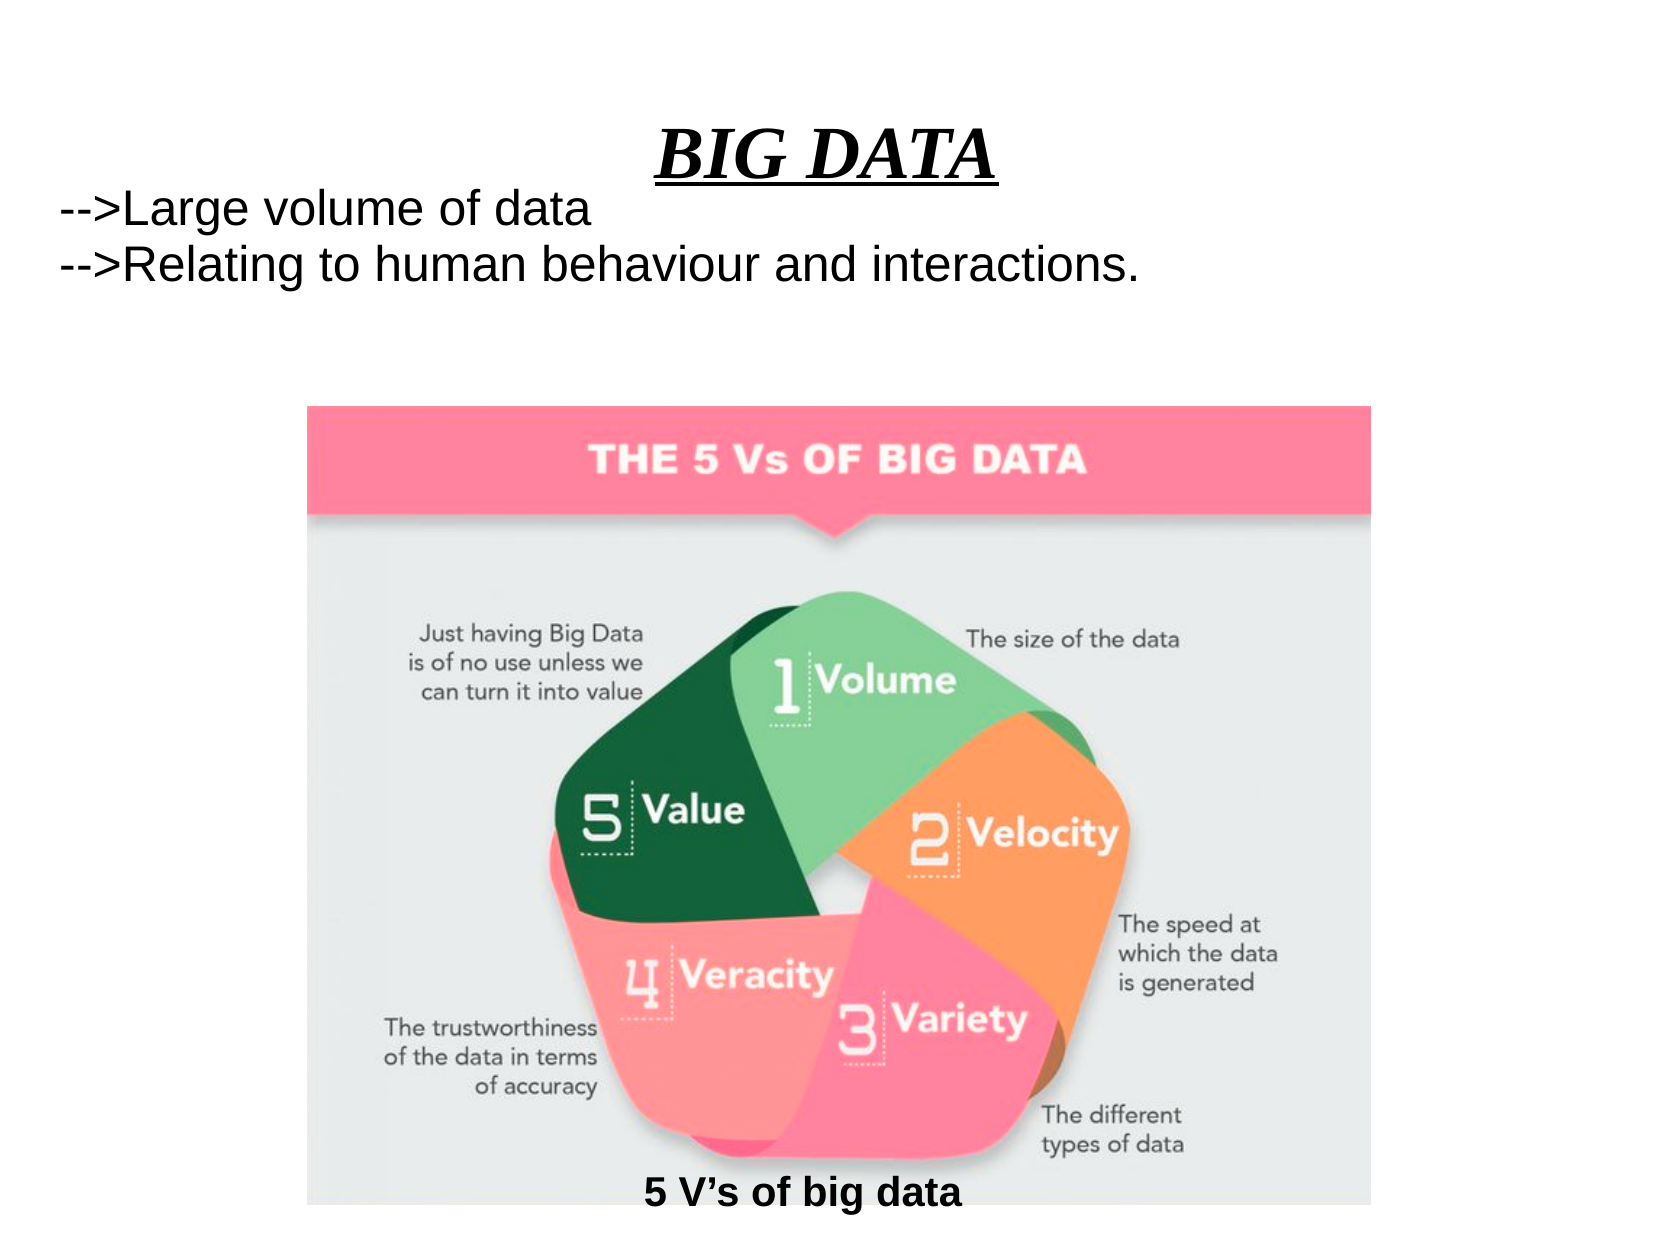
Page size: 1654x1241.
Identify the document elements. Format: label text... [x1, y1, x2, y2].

subtitle -->Large volume of data -->Relating to human behaviour and interactions. 5 V’s of big data [59, 180, 1548, 1241]
title BIG DATA [82, 49, 1571, 257]
